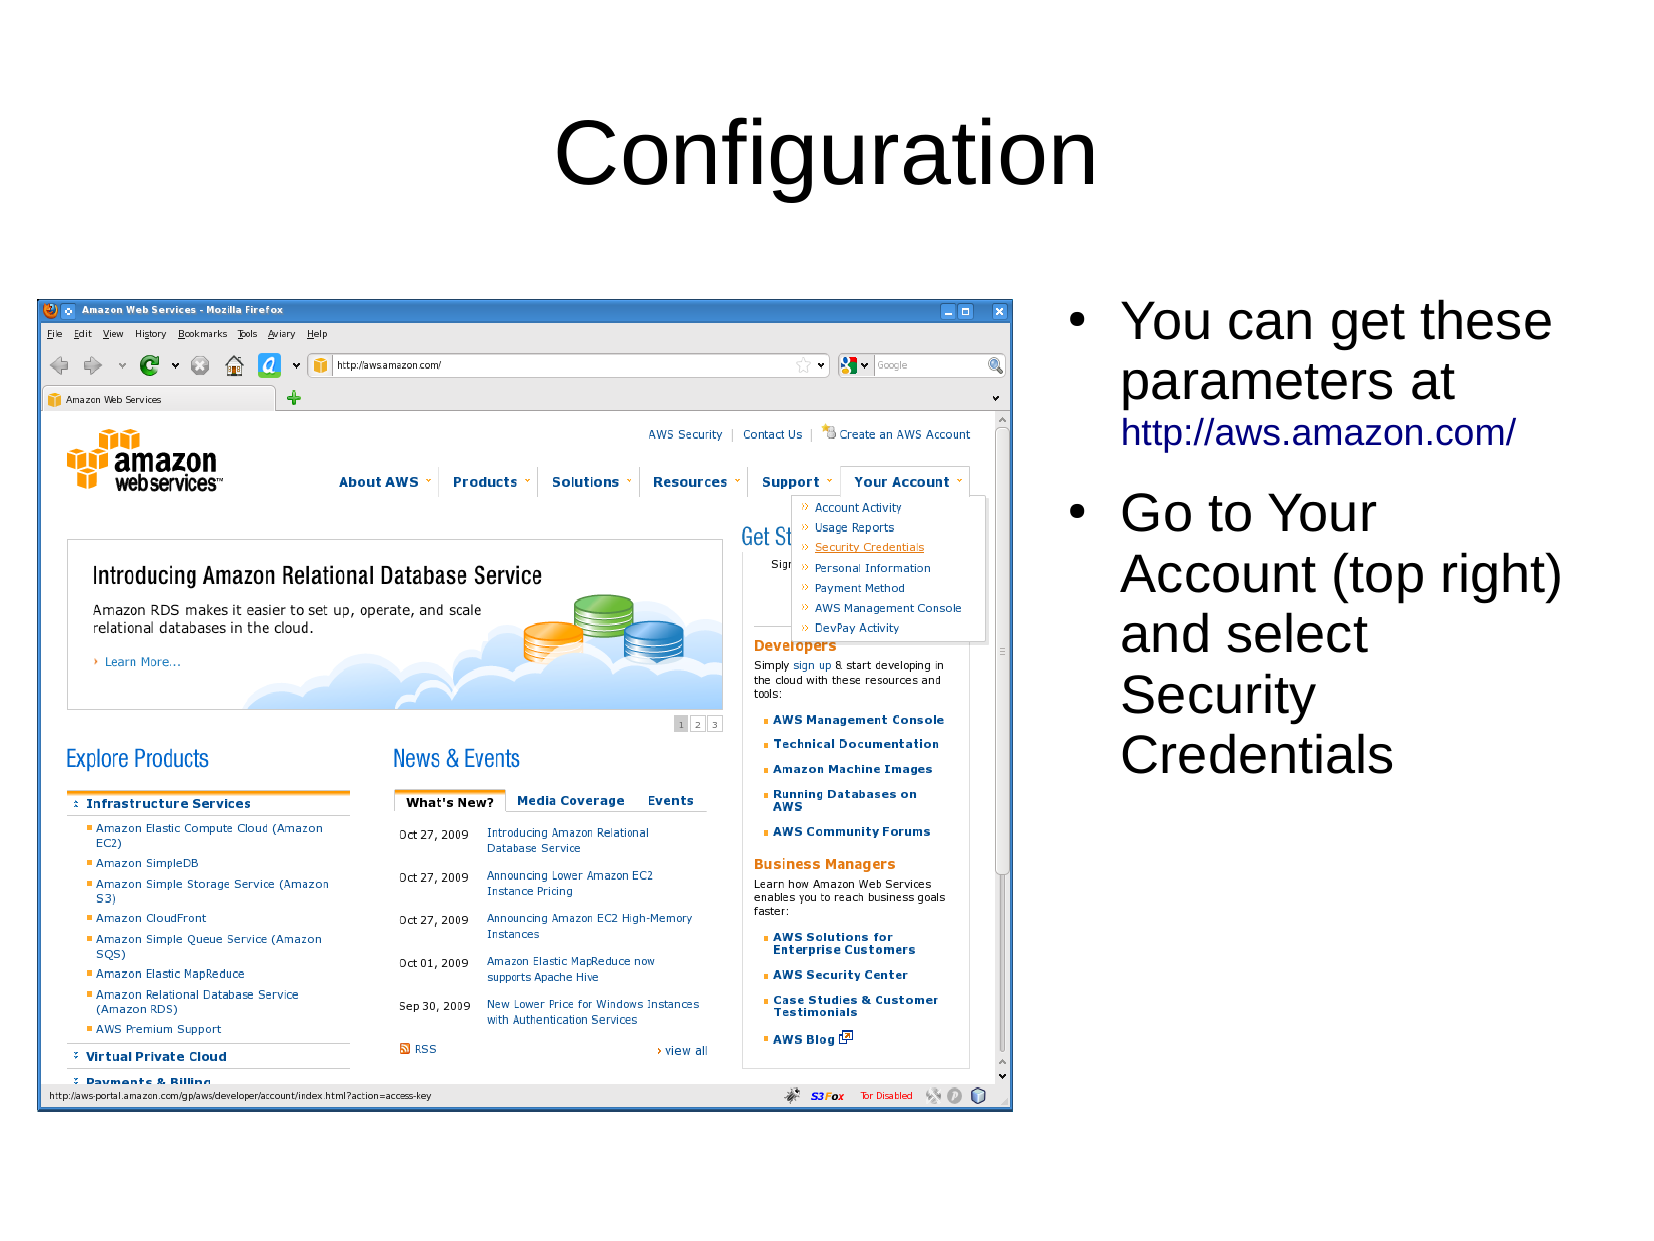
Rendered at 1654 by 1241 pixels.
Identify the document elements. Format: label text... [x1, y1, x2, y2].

title Configuration [82, 49, 1571, 257]
picture [37, 299, 1013, 1112]
list You can get these parameters at http://aws.amazon.com/ Go to Your Account (top right) and select Security Credentials [1050, 290, 1572, 1109]
